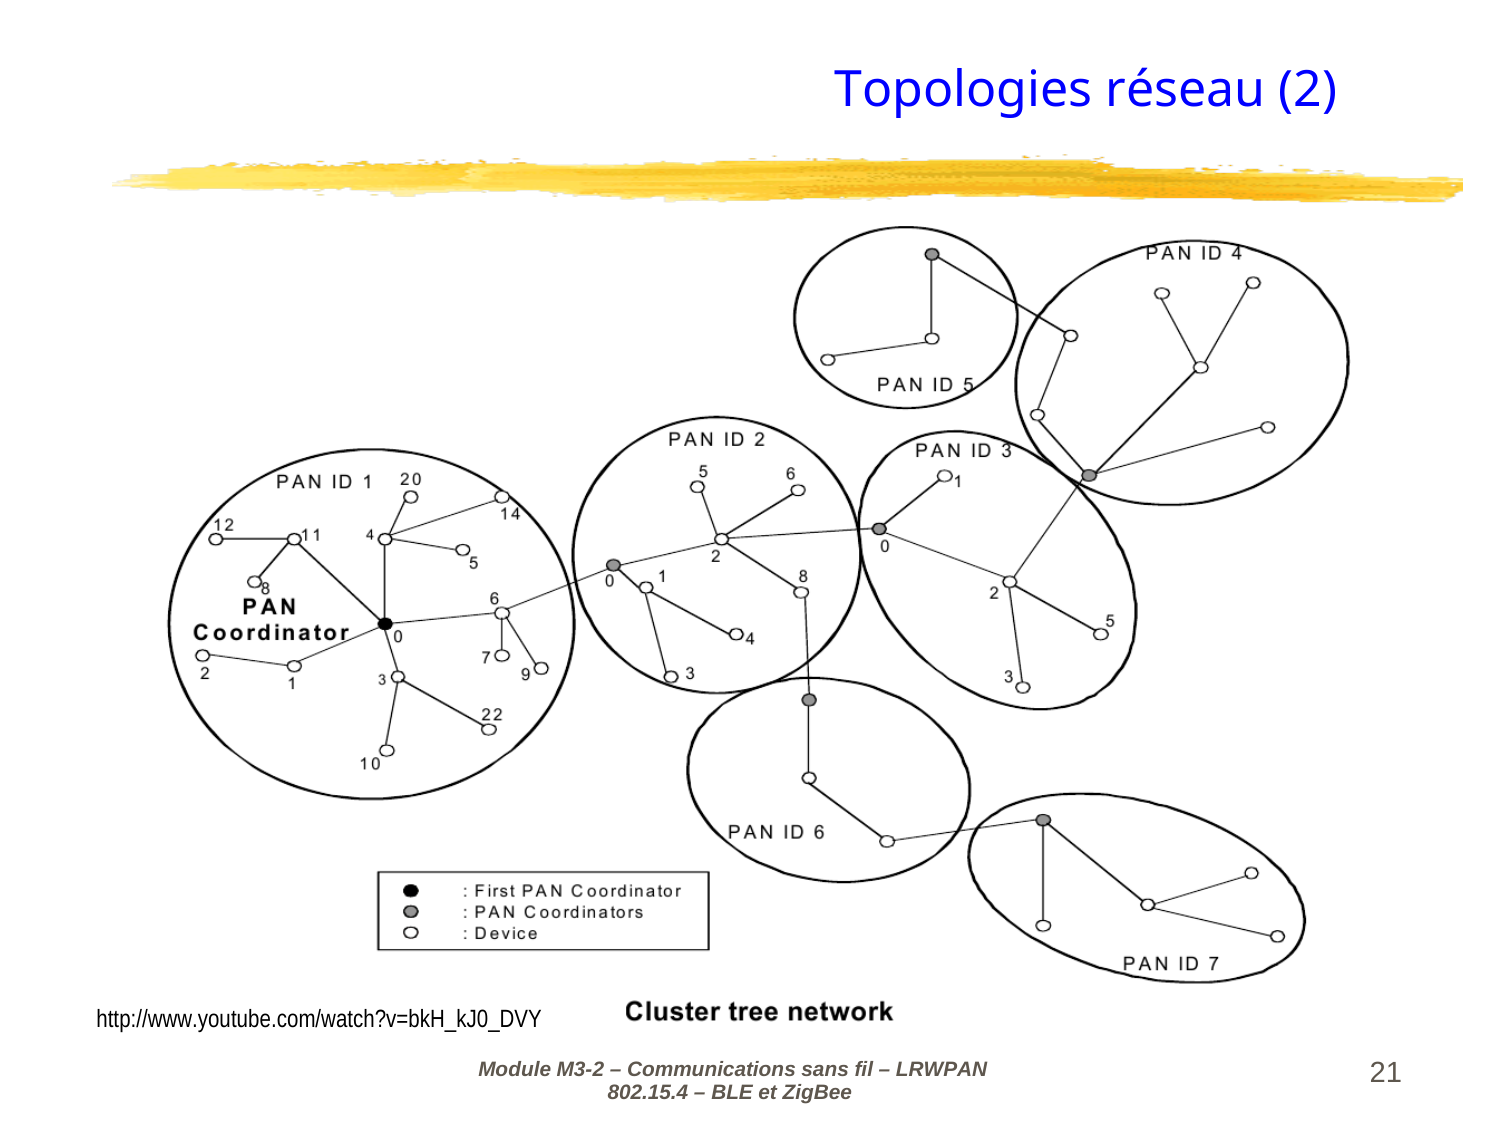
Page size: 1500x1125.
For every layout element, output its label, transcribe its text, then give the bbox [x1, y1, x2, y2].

picture [148, 215, 1392, 1035]
title Topologies réseau (2) [62, 37, 1338, 138]
picture [112, 149, 1463, 213]
text_box http://www.youtube.com/watch?v=bkH_kJ0_DVY [81, 996, 559, 1040]
